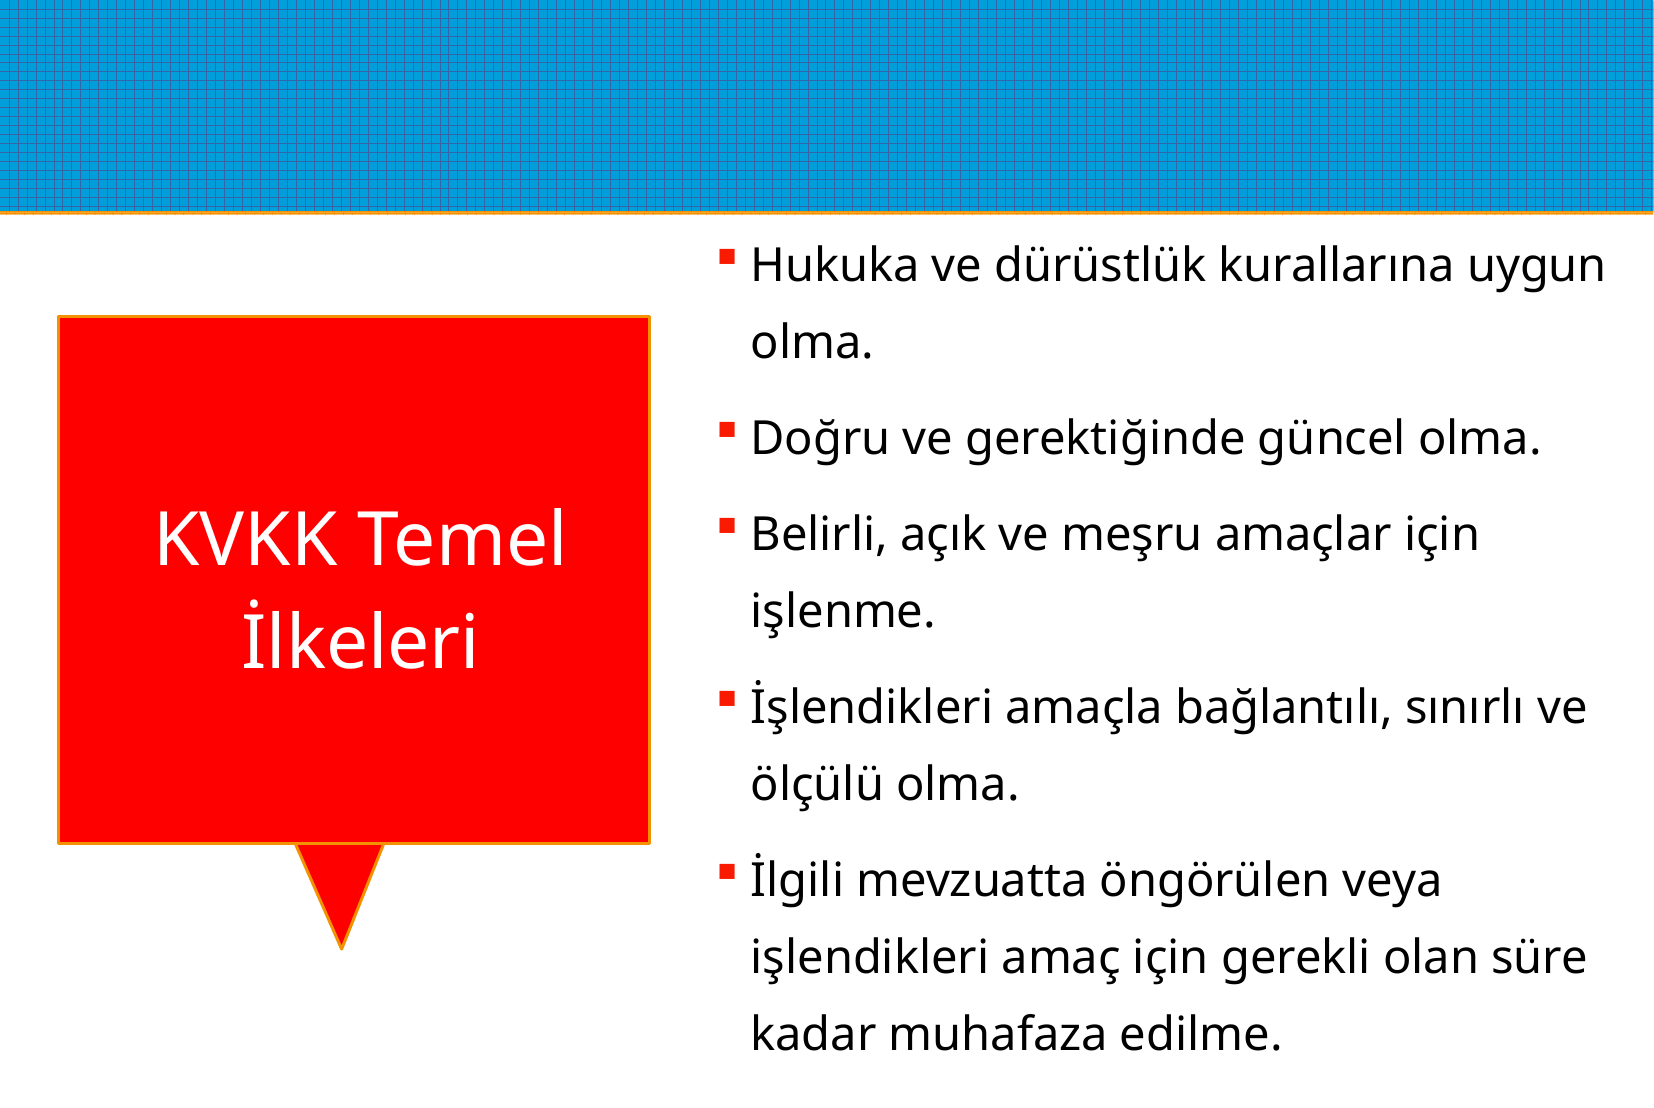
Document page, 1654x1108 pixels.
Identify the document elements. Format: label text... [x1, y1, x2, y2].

text_box KVKK Temel İlkeleri [147, 414, 700, 762]
text_box [58, 316, 650, 950]
text_box Hukuka ve dürüstlük kurallarına uygun olma. Doğru ve gerektiğinde güncel olma. Belirli, açık ve meşru amaçlar için işlenme. İşlendikleri amaçla bağlantılı, sınırlı ve ölçülü olma. İlgili mevzuatta öngörülen veya işlendikleri amaç için gerekli olan süre kadar muhafaza edilme. [700, 210, 1654, 1078]
